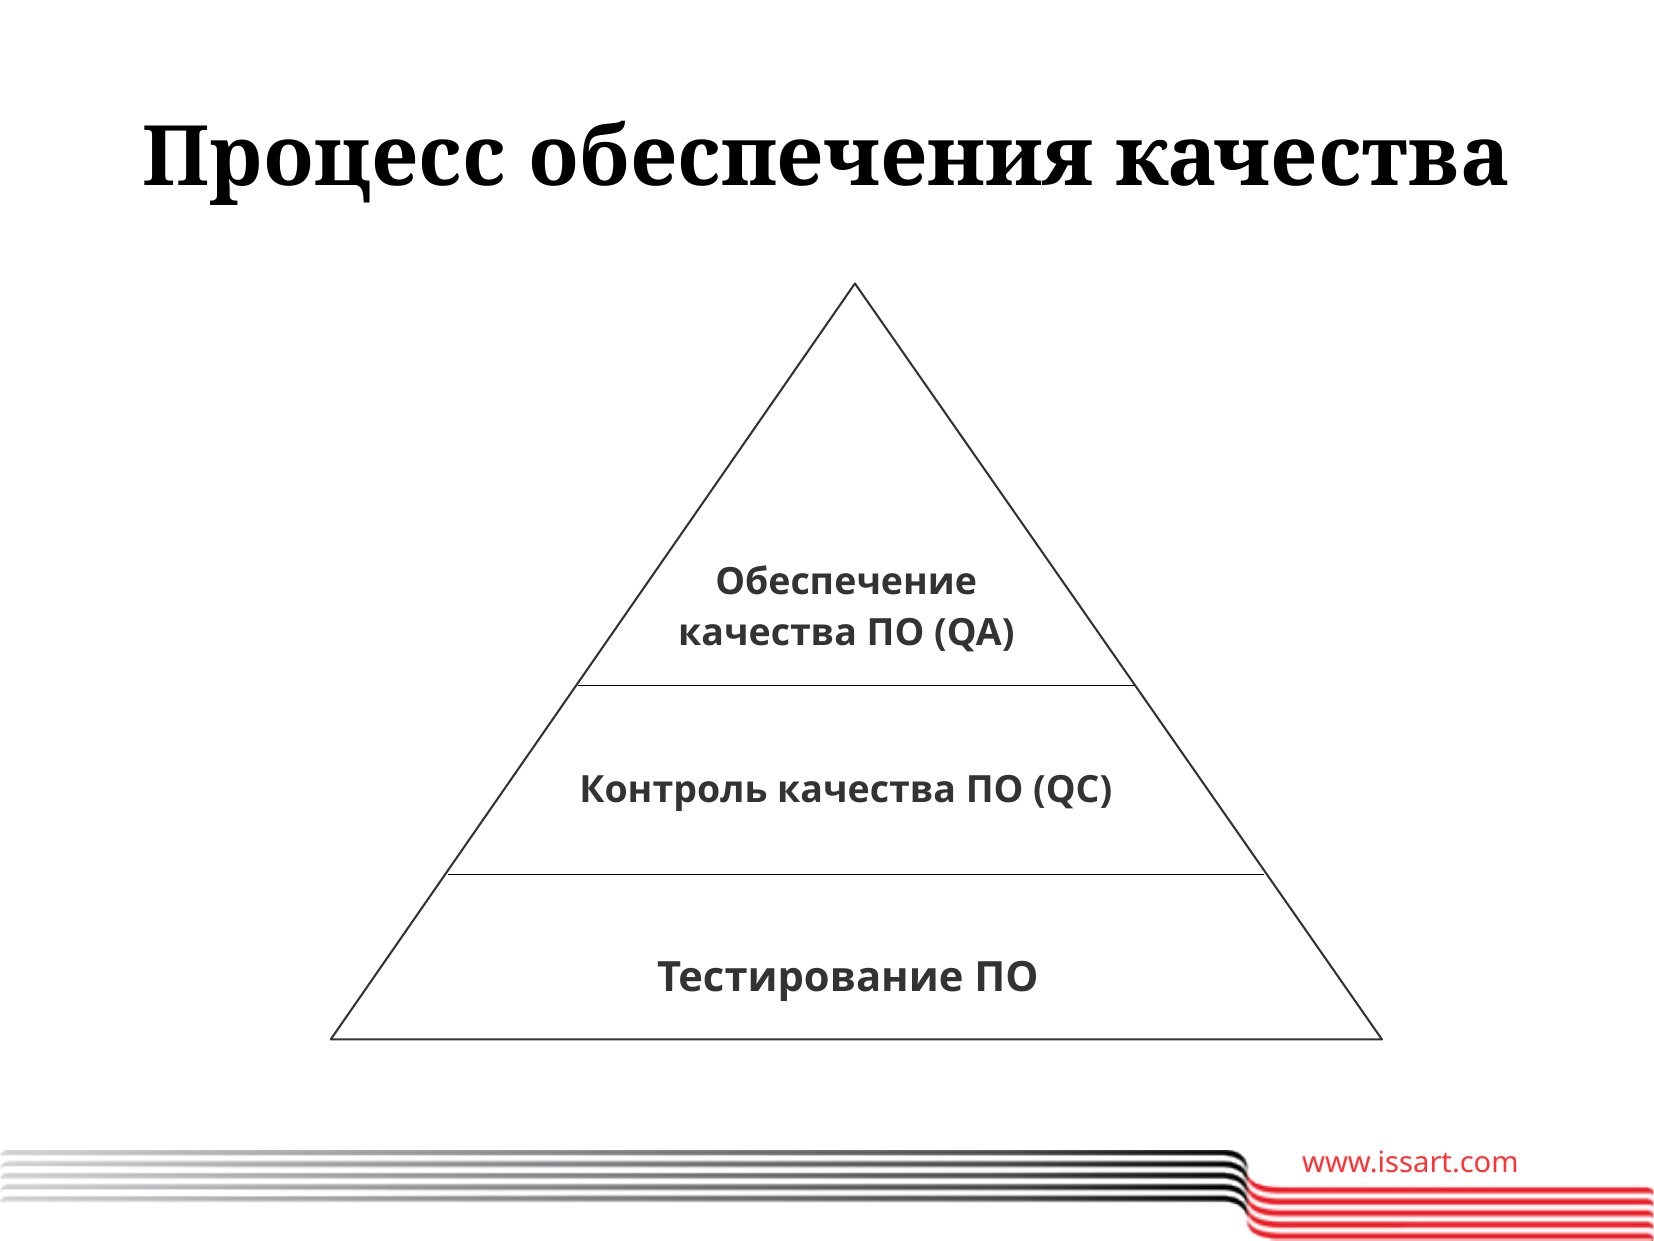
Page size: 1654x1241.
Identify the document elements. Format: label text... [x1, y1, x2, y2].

text_box www.issart.com [1287, 1133, 1619, 1184]
text_box [672, 283, 1039, 547]
text_box Тестирование ПО [642, 939, 1092, 1005]
text_box Обеспечение качества ПО (QA) [663, 547, 1042, 685]
text_box Контроль качества ПО (QC) [564, 755, 1194, 816]
picture [0, 1150, 1654, 1241]
text_box [330, 551, 1382, 1040]
text_box Обеспечение качества ПО (QA) [663, 686, 1042, 693]
title Процесс обеспечения качества [82, 49, 1571, 257]
